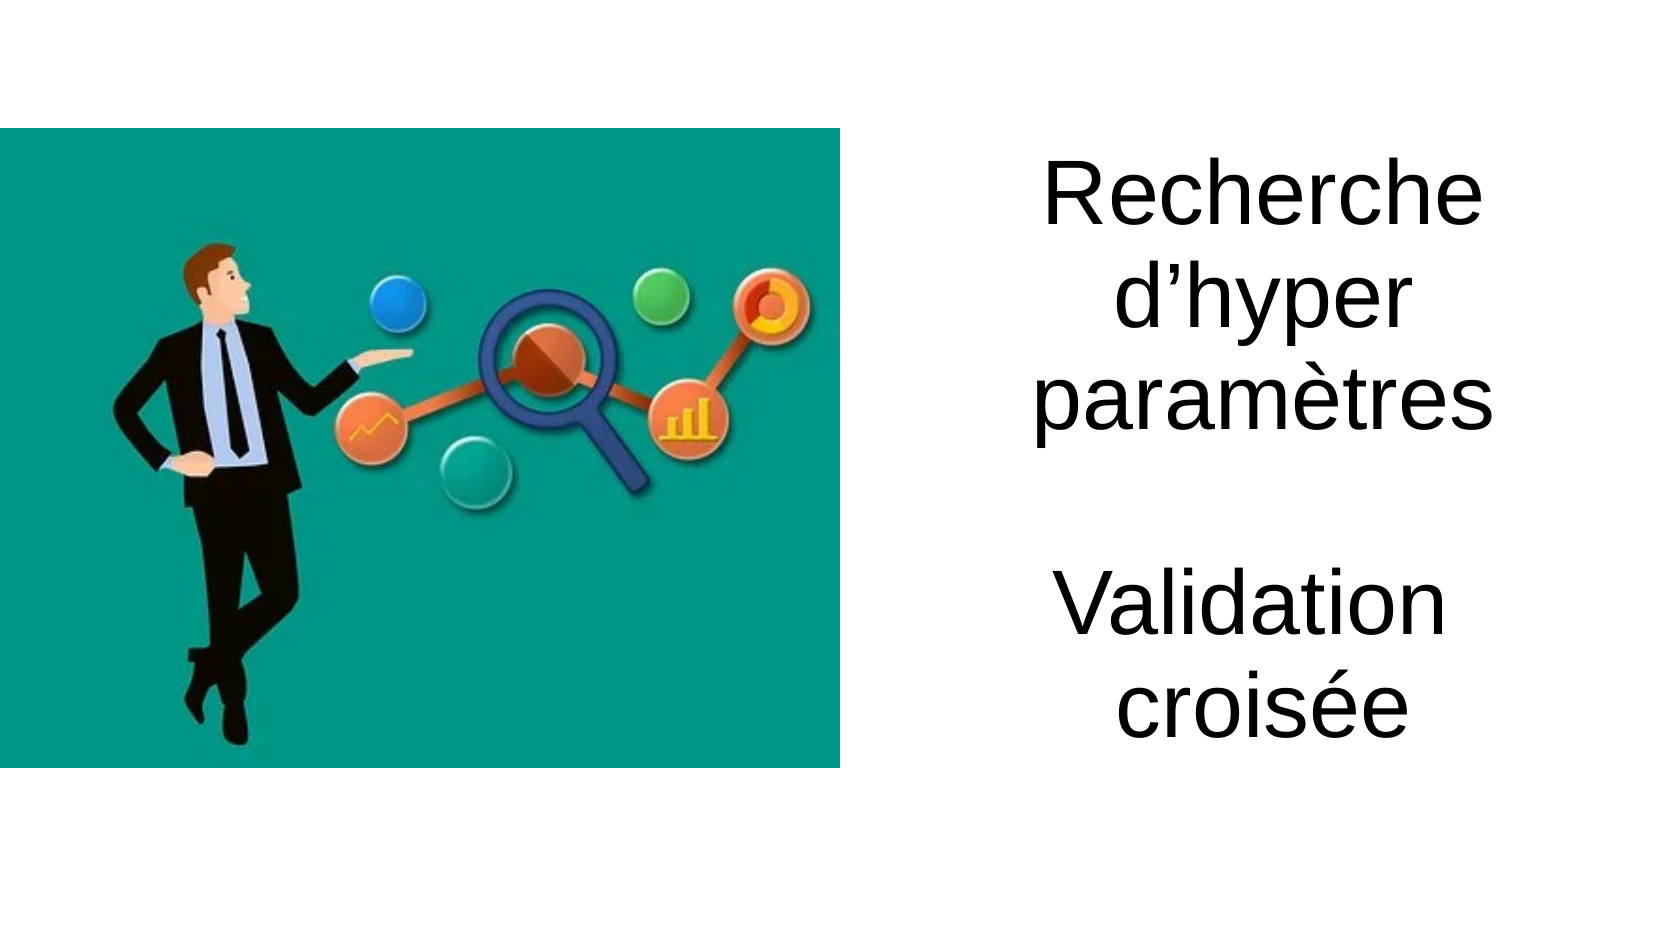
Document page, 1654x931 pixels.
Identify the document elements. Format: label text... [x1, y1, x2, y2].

picture [0, 128, 840, 768]
title Recherche d’hyper paramètres Validation croisée [944, 141, 1583, 757]
